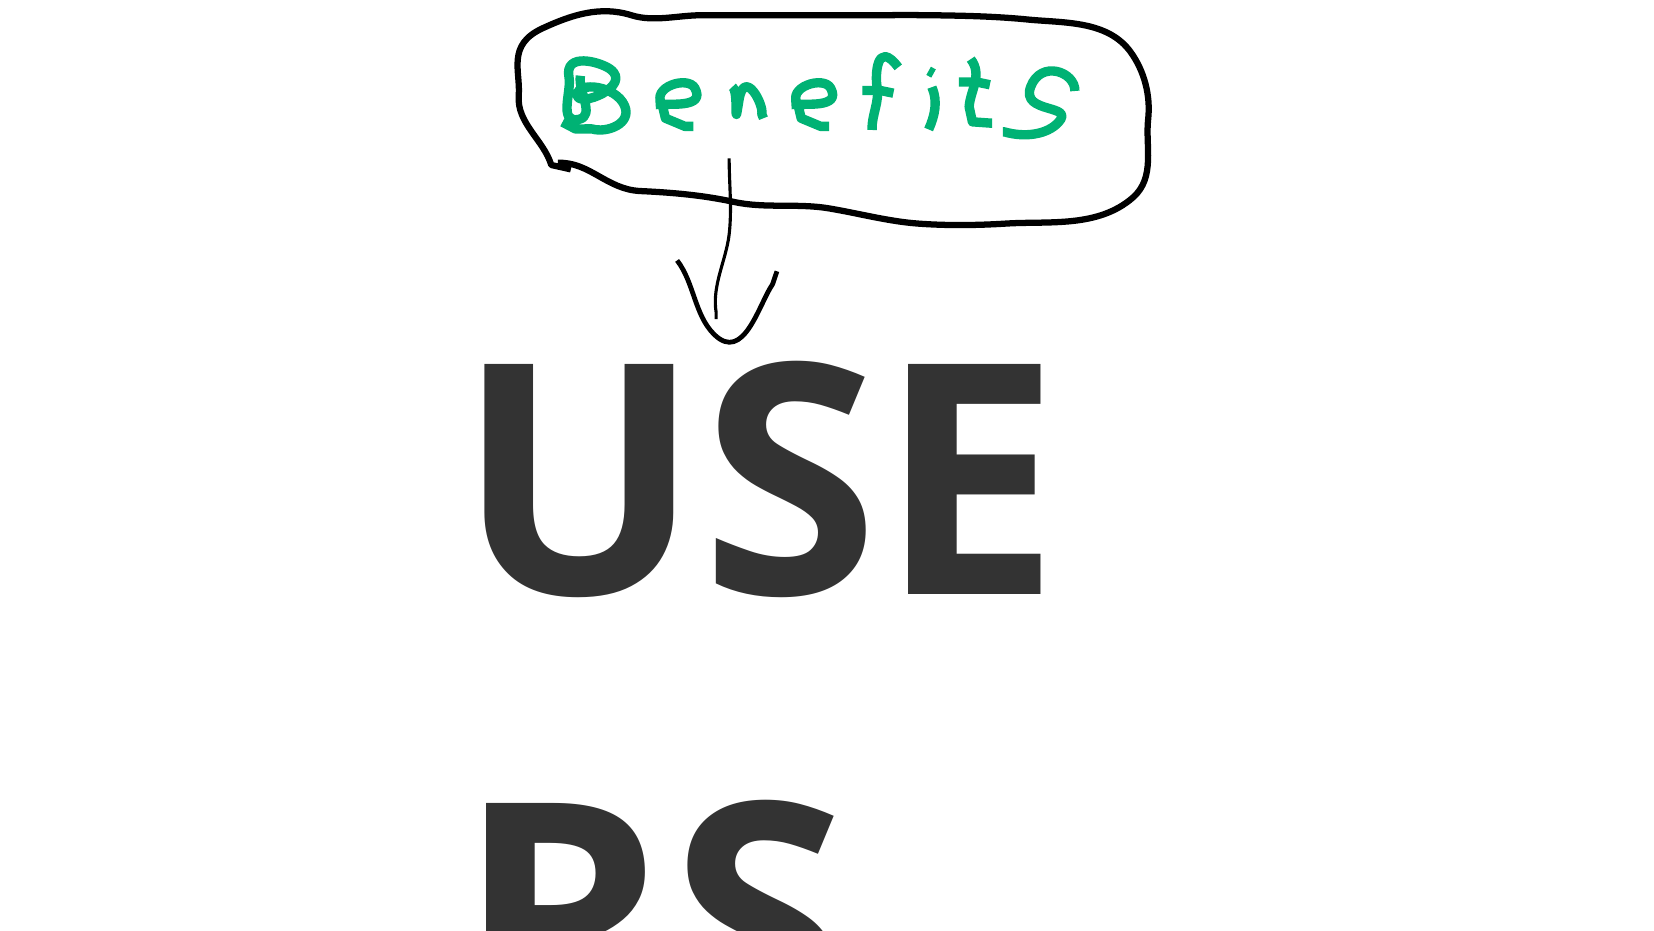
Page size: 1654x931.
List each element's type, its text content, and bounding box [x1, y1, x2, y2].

text_box USERS [443, 242, 1211, 688]
